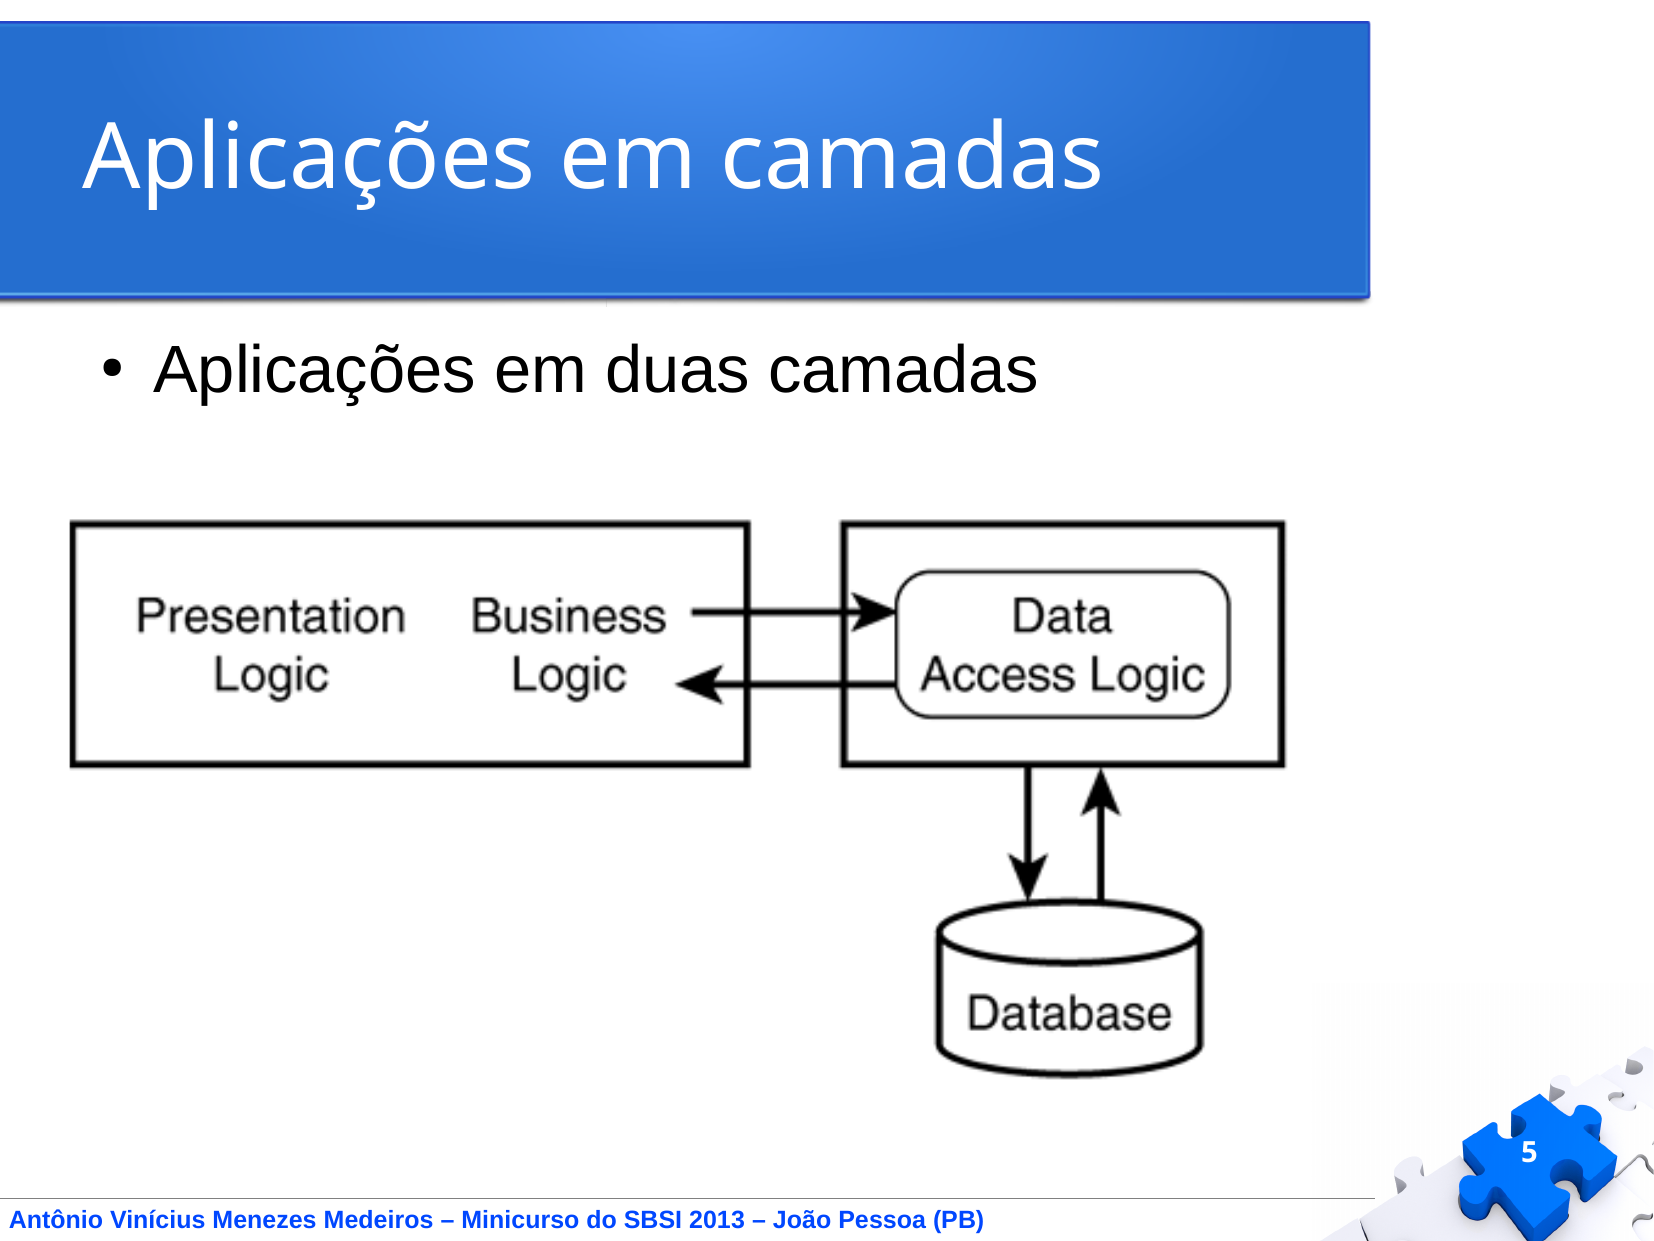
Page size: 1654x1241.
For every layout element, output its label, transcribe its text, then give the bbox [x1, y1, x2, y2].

picture [1311, 983, 1654, 1241]
picture [69, 490, 1288, 1082]
list Aplicações em duas camadas [82, 332, 1356, 1052]
title Aplicações em camadas [82, 49, 1323, 257]
picture [0, 21, 1375, 307]
